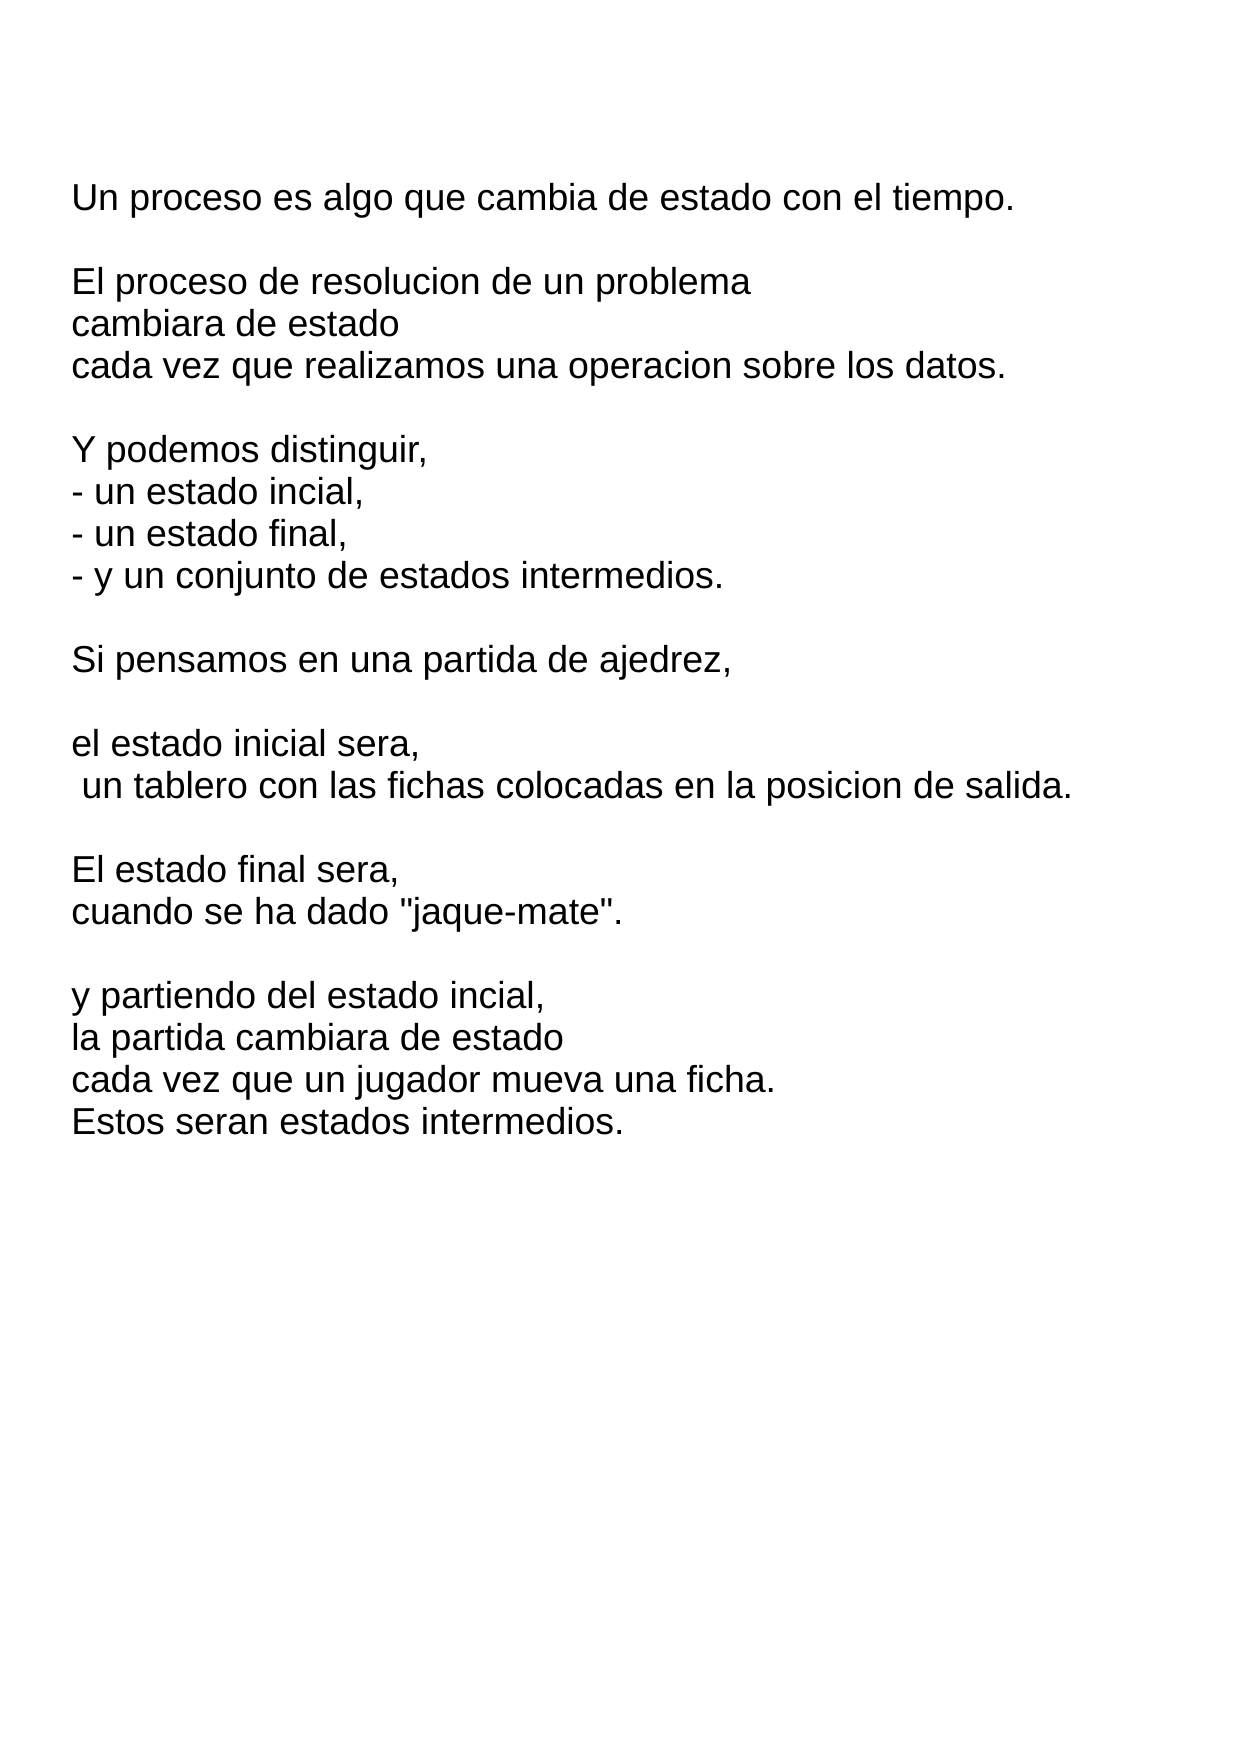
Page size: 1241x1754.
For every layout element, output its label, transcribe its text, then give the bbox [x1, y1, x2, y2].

text_box Un proceso es algo que cambia de estado con el tiempo. El proceso de resolucion de un problema cambiara de estado cada vez que realizamos una operacion sobre los datos. Y podemos distinguir, - un estado incial, - un estado final, - y un conjunto de estados intermedios. Si pensamos en una partida de ajedrez, el estado inicial sera, un tablero con las fichas colocadas en la posicion de salida. El estado final sera, cuando se ha dado "jaque-mate". y partiendo del estado incial, la partida cambiara de estado cada vez que un jugador mueva una ficha. Estos seran estados intermedios. [56, 169, 1182, 1150]
